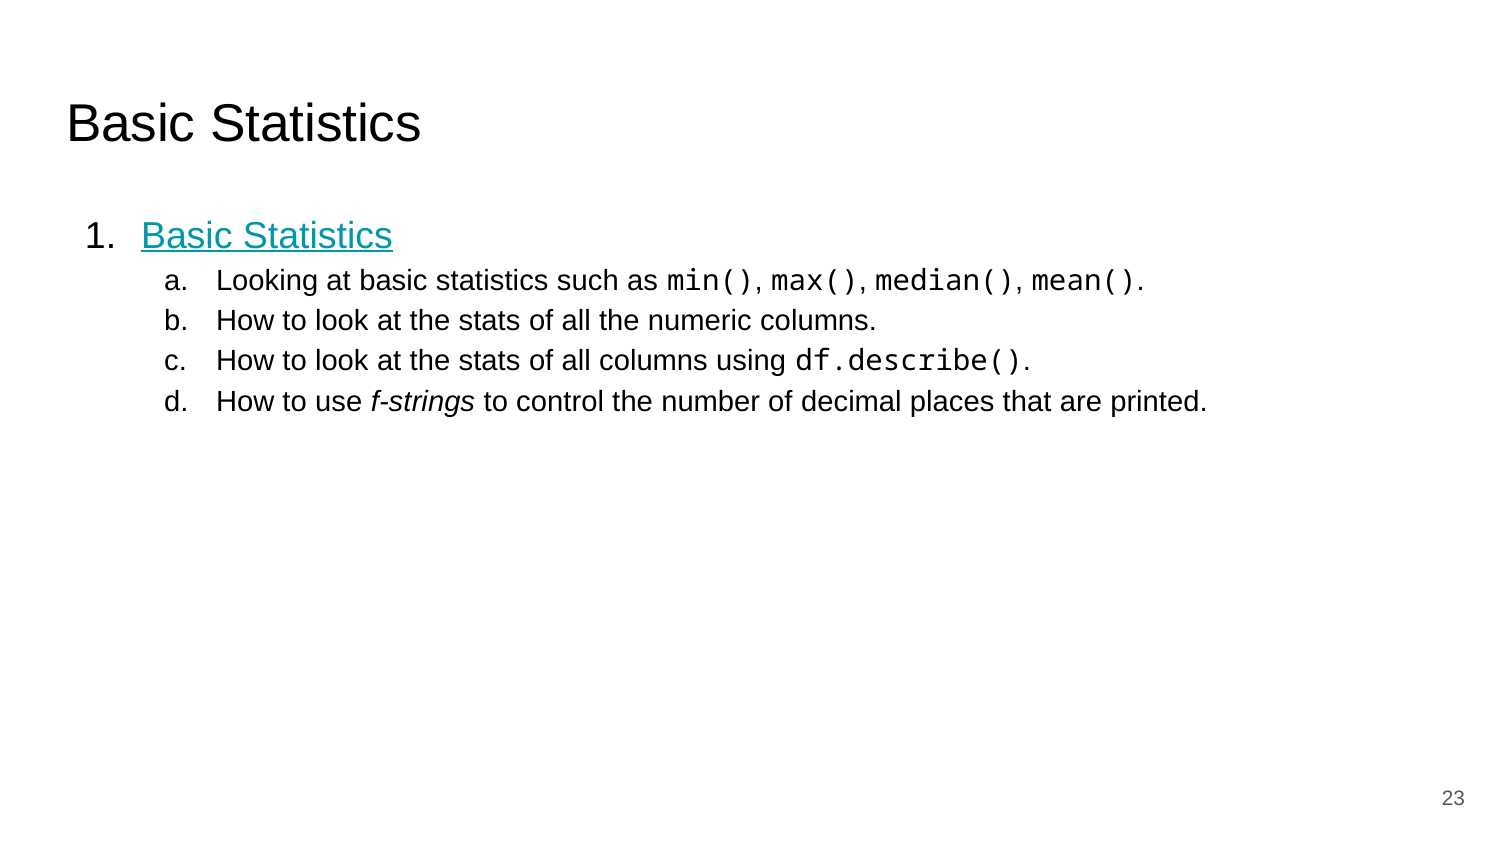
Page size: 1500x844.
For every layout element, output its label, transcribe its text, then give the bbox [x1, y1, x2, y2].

slide_number <number> [1389, 764, 1480, 830]
title Basic Statistics [51, 72, 1449, 167]
list Basic Statistics Looking at basic statistics such as min(), max(), median(), mean(). How to look at the stats of all the numeric columns. How to look at the stats of all columns using df.describe(). How to use f-strings to control the number of decimal places that are printed. [51, 189, 1449, 750]
